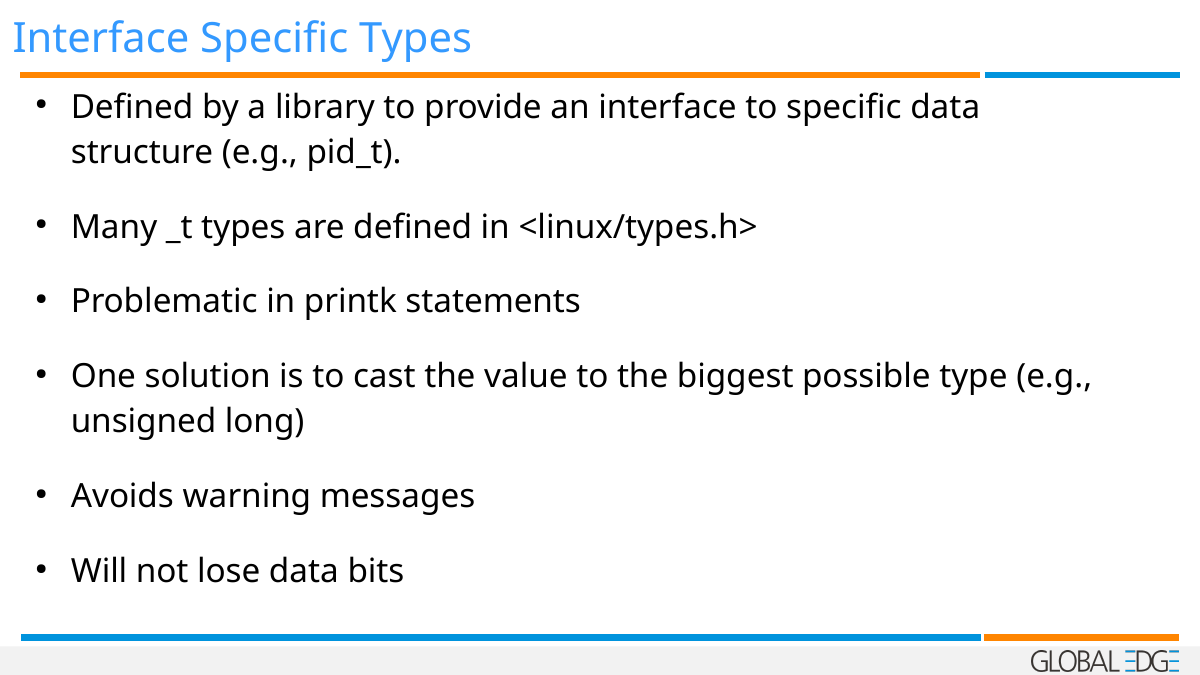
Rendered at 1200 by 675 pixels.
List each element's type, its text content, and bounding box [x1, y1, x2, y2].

title Interface Specific Types [12, 9, 1088, 63]
picture [1031, 650, 1179, 672]
subtitle Defined by a library to provide an interface to specific data structure (e.g., pid_t). Many _t types are defined in <linux/types.h> Problematic in printk statements One solution is to cast the value to the biggest possible type (e.g., unsigned long) Avoids warning messages Will not lose data bits [35, 82, 1099, 621]
